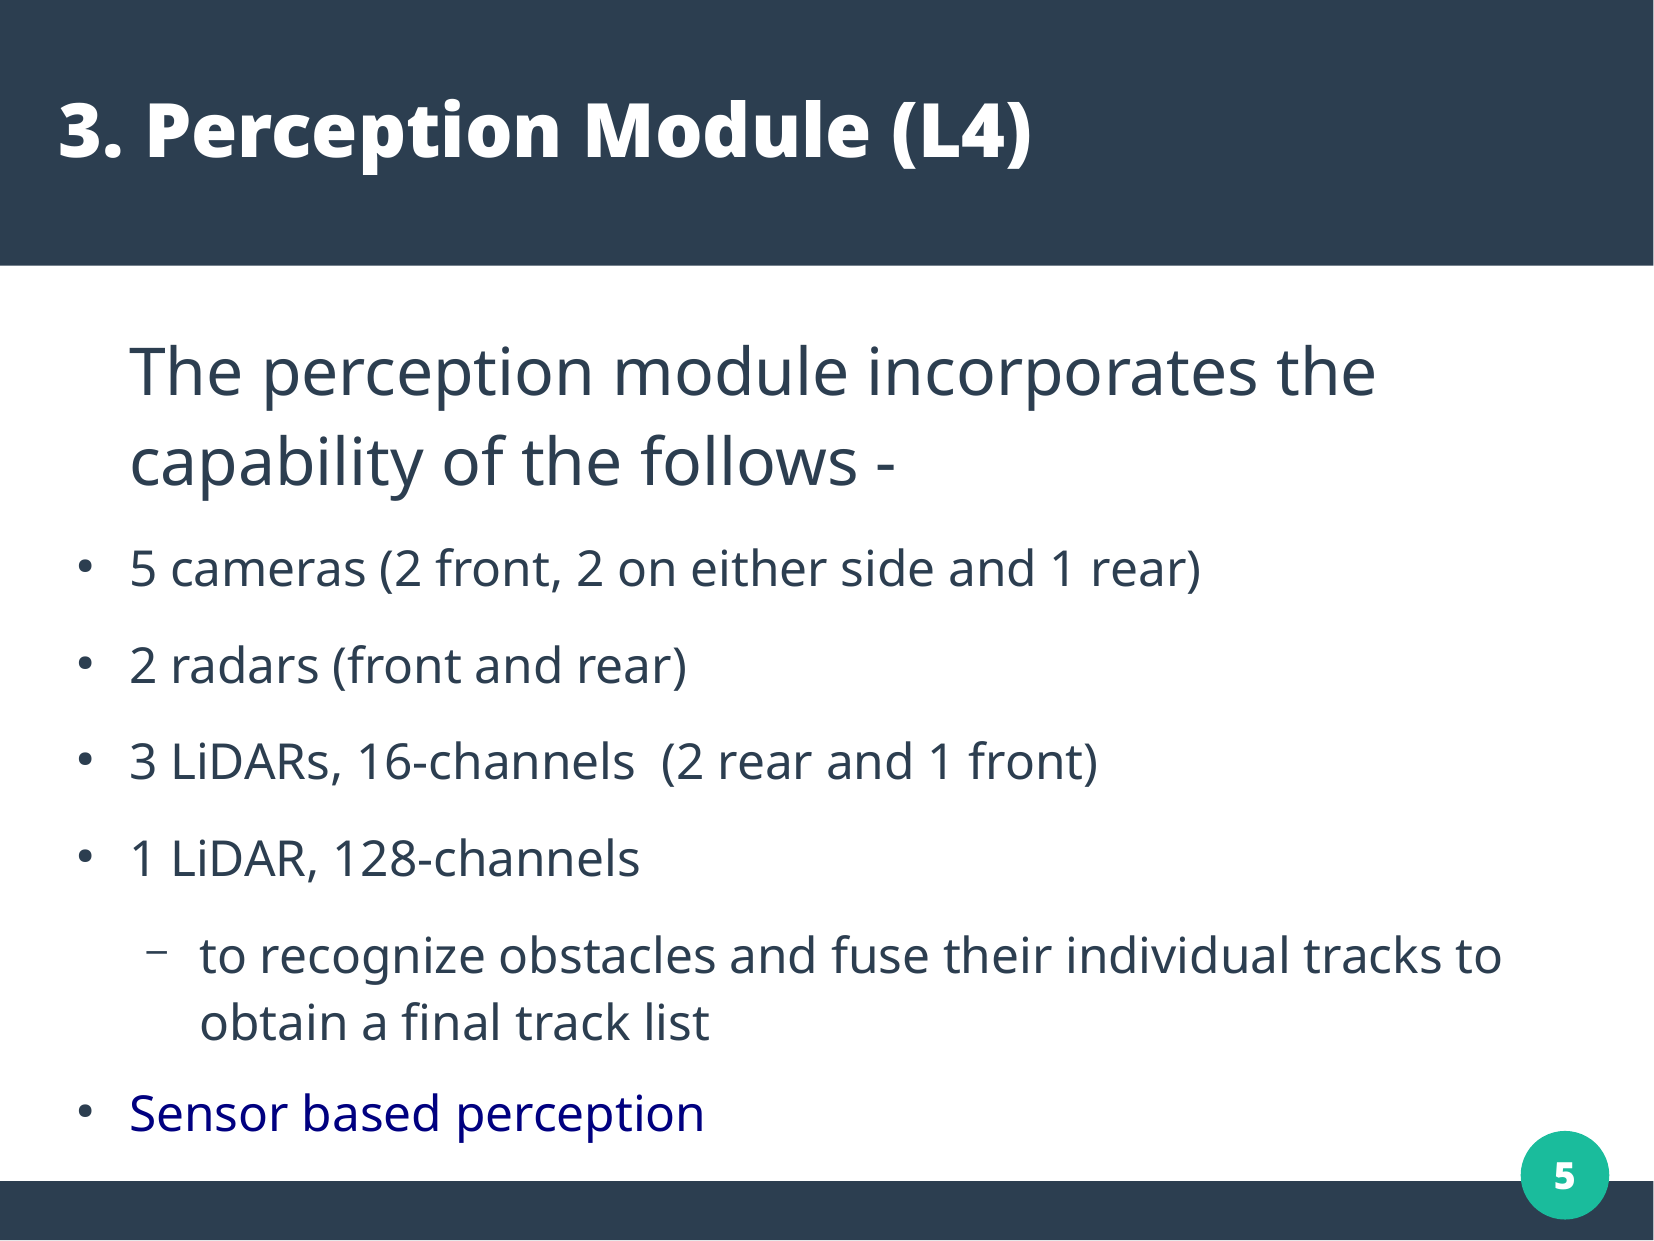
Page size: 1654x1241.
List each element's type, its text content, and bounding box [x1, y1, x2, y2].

list The perception module incorporates the capability of the follows - 5 cameras (2 front, 2 on either side and 1 rear) 2 radars (front and rear) 3 LiDARs, 16-channels (2 rear and 1 front) 1 LiDAR, 128-channels to recognize obstacles and fuse their individual tracks to obtain a final track list Sensor based perception [59, 324, 1595, 1152]
title 3. Perception Module (L4) [59, 49, 1595, 207]
